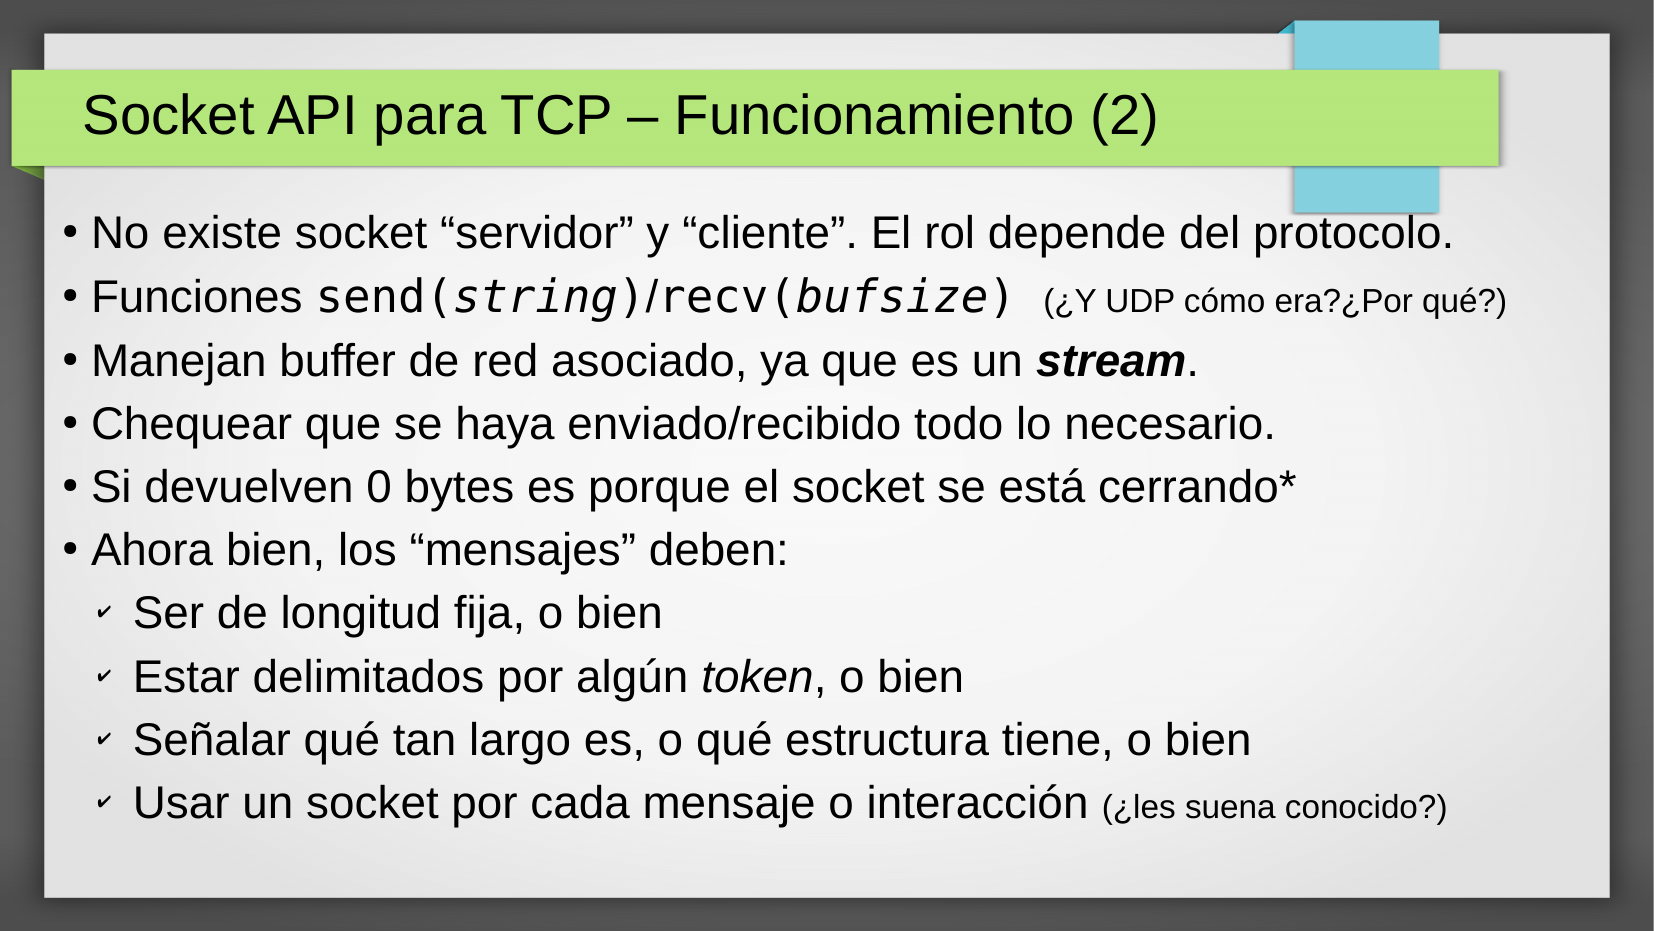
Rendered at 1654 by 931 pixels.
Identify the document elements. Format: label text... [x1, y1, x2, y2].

title Socket API para TCP – Funcionamiento (2) [82, 52, 1382, 179]
subtitle No existe socket “servidor” y “cliente”. El rol depende del protocolo. Funciones send(string)/recv(bufsize) (¿Y UDP cómo era?¿Por qué?) Manejan buffer de red asociado, ya que es un stream. Chequear que se haya enviado/recibido todo lo necesario. Si devuelven 0 bytes es porque el socket se está cerrando* Ahora bien, los “mensajes” deben: Ser de longitud fija, o bien Estar delimitados por algún token, o bien Señalar qué tan largo es, o qué estructura tiene, o bien Usar un socket por cada mensaje o interacción (¿les suena conocido?) [62, 206, 1571, 883]
picture [0, 0, 1654, 931]
